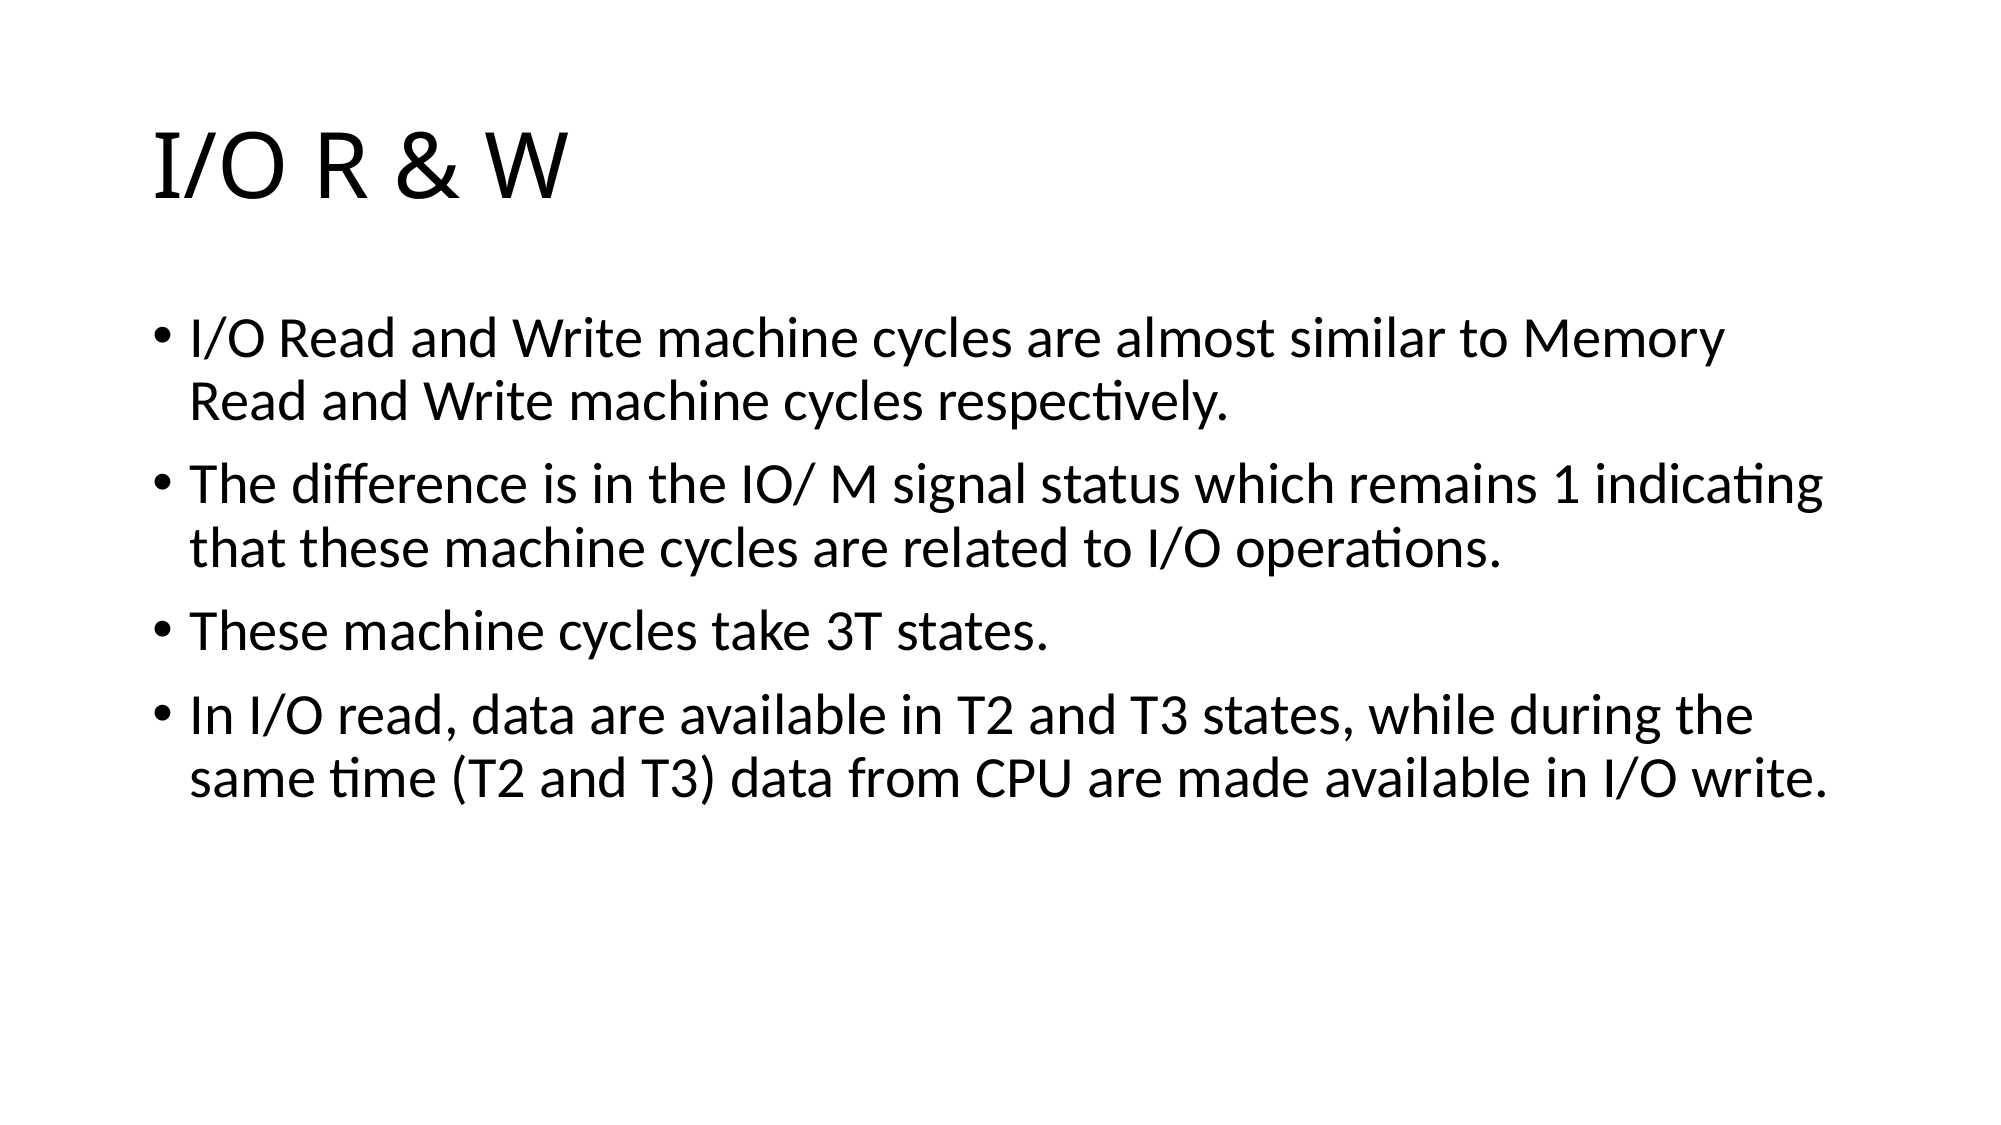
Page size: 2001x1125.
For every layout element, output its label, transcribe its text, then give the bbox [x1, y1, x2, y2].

title I/O R & W [137, 59, 1863, 278]
list I/O Read and Write machine cycles are almost similar to Memory Read and Write machine cycles respectively. The difference is in the IO/ M signal status which remains 1 indicating that these machine cycles are related to I/O operations. These machine cycles take 3T states. In I/O read, data are available in T2 and T3 states, while during the same time (T2 and T3) data from CPU are made available in I/O write. [137, 299, 1863, 1014]
